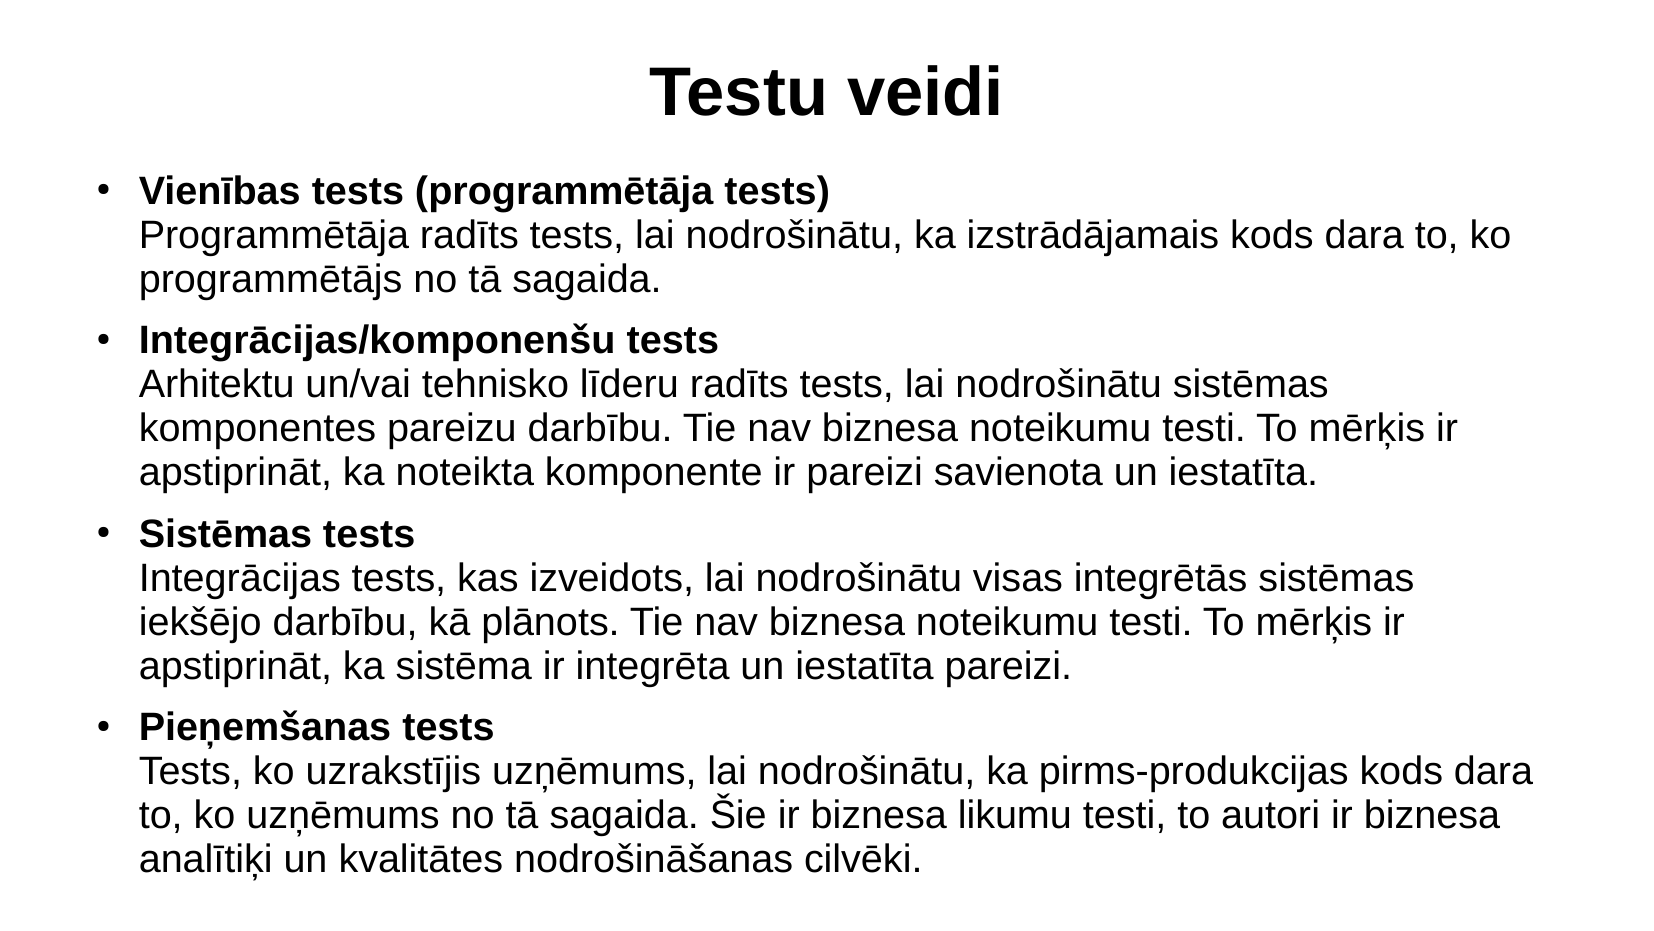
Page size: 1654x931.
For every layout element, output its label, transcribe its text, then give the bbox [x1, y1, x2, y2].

list Vienības tests (programmētāja tests) Programmētāja radīts tests, lai nodrošinātu, ka izstrādājamais kods dara to, ko programmētājs no tā sagaida. Integrācijas/komponenšu tests Arhitektu un/vai tehnisko līderu radīts tests, lai nodrošinātu sistēmas komponentes pareizu darbību. Tie nav biznesa noteikumu testi. To mērķis ir apstiprināt, ka noteikta komponente ir pareizi savienota un iestatīta. Sistēmas tests Integrācijas tests, kas izveidots, lai nodrošinātu visas integrētās sistēmas iekšējo darbību, kā plānots. Tie nav biznesa noteikumu testi. To mērķis ir apstiprināt, ka sistēma ir integrēta un iestatīta pareizi. Pieņemšanas tests Tests, ko uzrakstījis uzņēmums, lai nodrošinātu, ka pirms-produkcijas kods dara to, ko uzņēmums no tā sagaida. Šie ir biznesa likumu testi, to autori ir biznesa analītiķi un kvalitātes nodrošināšanas cilvēki. [82, 168, 1538, 889]
title Testu veidi [82, 37, 1571, 147]
